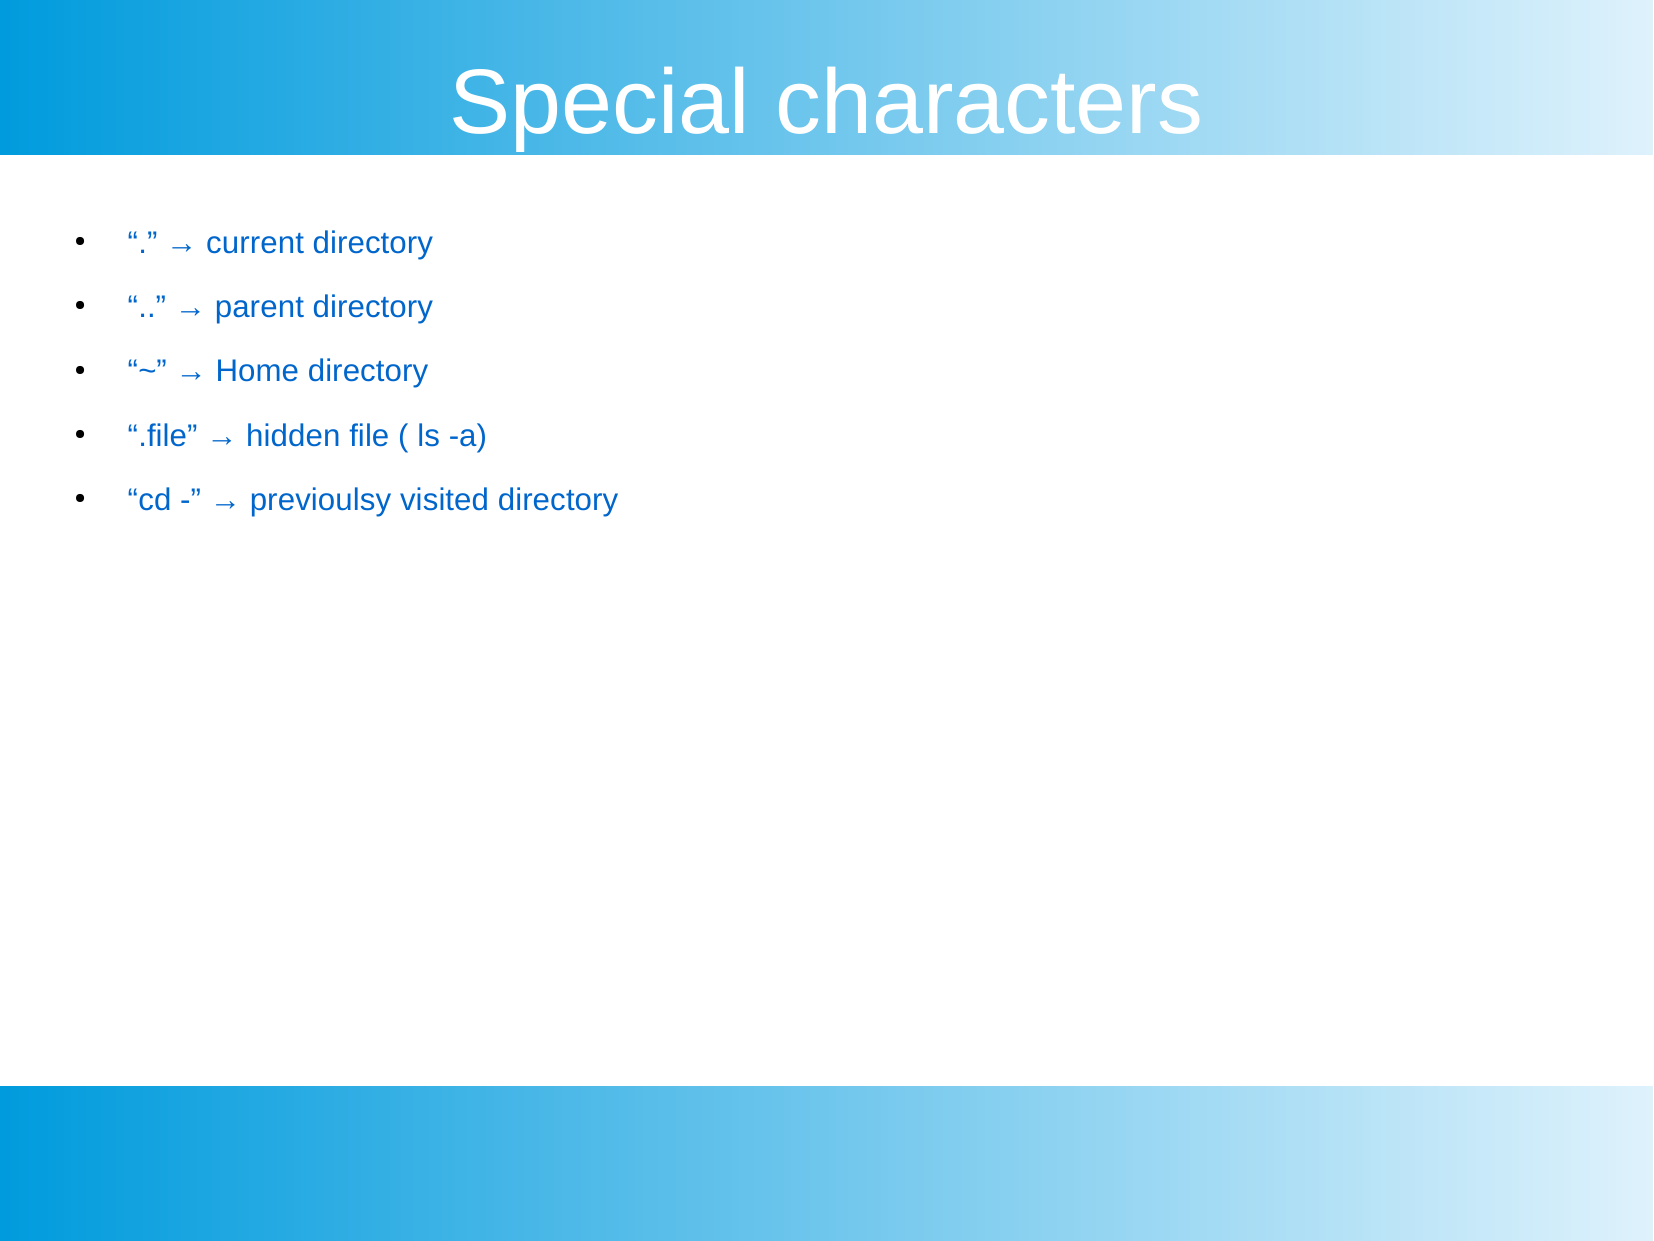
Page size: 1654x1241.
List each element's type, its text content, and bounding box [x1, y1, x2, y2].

title Special characters [82, 49, 1571, 155]
list “.” → current directory “..” → parent directory “~” → Home directory “.file” → hidden file ( ls -a) “cd -” → previoulsy visited directory [56, 225, 1546, 1081]
